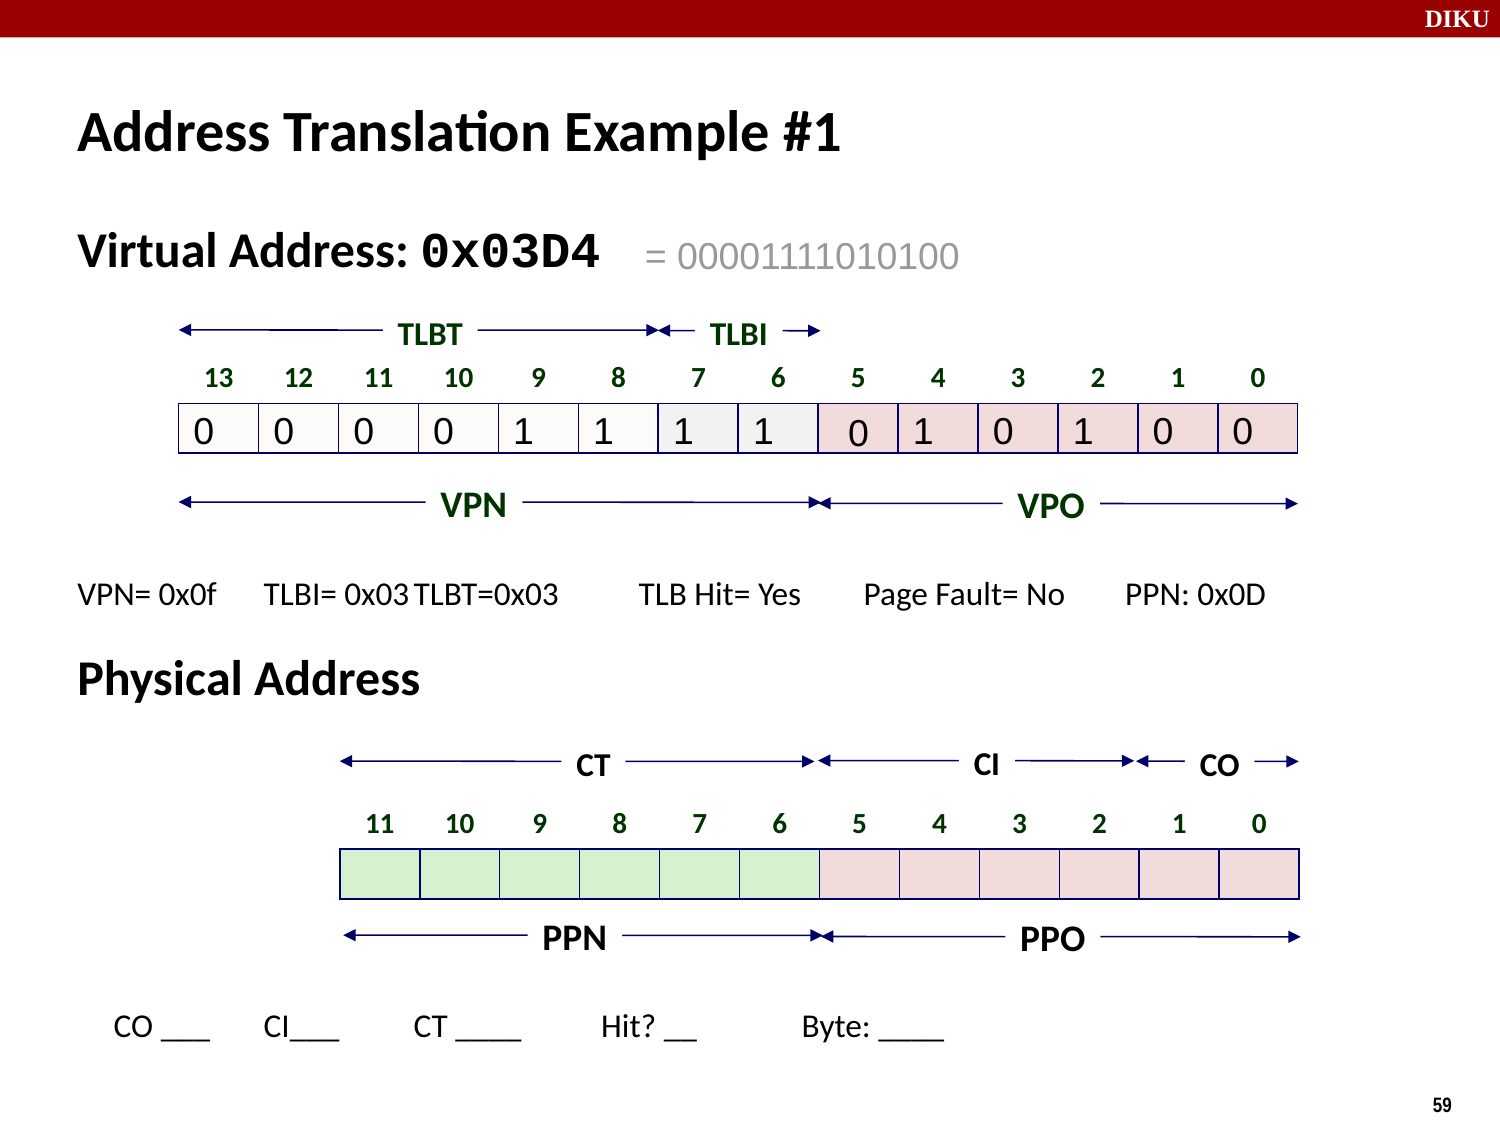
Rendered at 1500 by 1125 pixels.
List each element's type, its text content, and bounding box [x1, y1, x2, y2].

text_box 10 [418, 353, 498, 404]
text_box 11 [338, 353, 418, 404]
text_box 0 [1217, 404, 1298, 454]
text_box TLBT [382, 309, 478, 364]
text_box 0 [1217, 353, 1298, 404]
text_box Virtual Address: 0x03D4 VPN= 0x0f TLBI= 0x03 TLBT=0x03 TLB Hit= Yes Page Fault= No PPN: 0x0D Physical Address CO ___ CI___ CT ____ Hit? __ Byte: ____ [62, 224, 1426, 1100]
text_box 0 [178, 404, 258, 454]
text_box 0 [418, 404, 498, 454]
text_box 10 [419, 798, 499, 849]
text_box 5 [818, 353, 898, 404]
text_box 1 [498, 404, 578, 454]
text_box Address Translation Example #1 [62, 80, 1268, 175]
text_box 6 [738, 353, 818, 404]
text_box 1 [738, 404, 818, 454]
text_box VPO [1002, 479, 1100, 540]
text_box 0 [1219, 798, 1300, 849]
text_box 0 [338, 404, 418, 454]
text_box VPN [425, 478, 523, 538]
text_box 1 [1137, 353, 1217, 404]
text_box [818, 404, 840, 454]
text_box 0 [258, 404, 338, 454]
text_box 1 [1139, 798, 1219, 849]
text_box [339, 849, 1300, 899]
text_box 3 [979, 798, 1059, 849]
text_box PPN [527, 911, 623, 971]
text_box 8 [579, 798, 659, 849]
text_box 6 [739, 798, 819, 849]
text_box 1 [898, 404, 978, 454]
text_box PPO [1005, 912, 1101, 973]
text_box 3 [978, 353, 1058, 404]
text_box 2 [1059, 798, 1139, 849]
text_box 4 [898, 353, 978, 404]
text_box 9 [499, 798, 579, 849]
text_box 7 [658, 353, 738, 404]
text_box 12 [258, 353, 338, 404]
text_box 1 [578, 404, 658, 454]
text_box 2 [1058, 353, 1137, 404]
text_box CO [1184, 740, 1255, 796]
text_box 0 [978, 404, 1058, 454]
text_box 7 [659, 798, 739, 849]
text_box CI [958, 740, 1015, 795]
text_box 13 [178, 353, 258, 404]
text_box CT [561, 740, 626, 796]
text_box 1 [1058, 404, 1137, 454]
text_box 0 [1137, 404, 1217, 454]
text_box 0 [840, 401, 875, 462]
text_box = 00001111010100 [630, 228, 976, 327]
text_box 8 [578, 353, 658, 404]
text_box 9 [498, 353, 578, 404]
text_box TLBI [694, 327, 783, 365]
text_box 4 [899, 798, 979, 849]
text_box 5 [819, 798, 899, 849]
text_box 11 [339, 798, 419, 849]
text_box [875, 404, 898, 454]
text_box 1 [658, 404, 738, 454]
